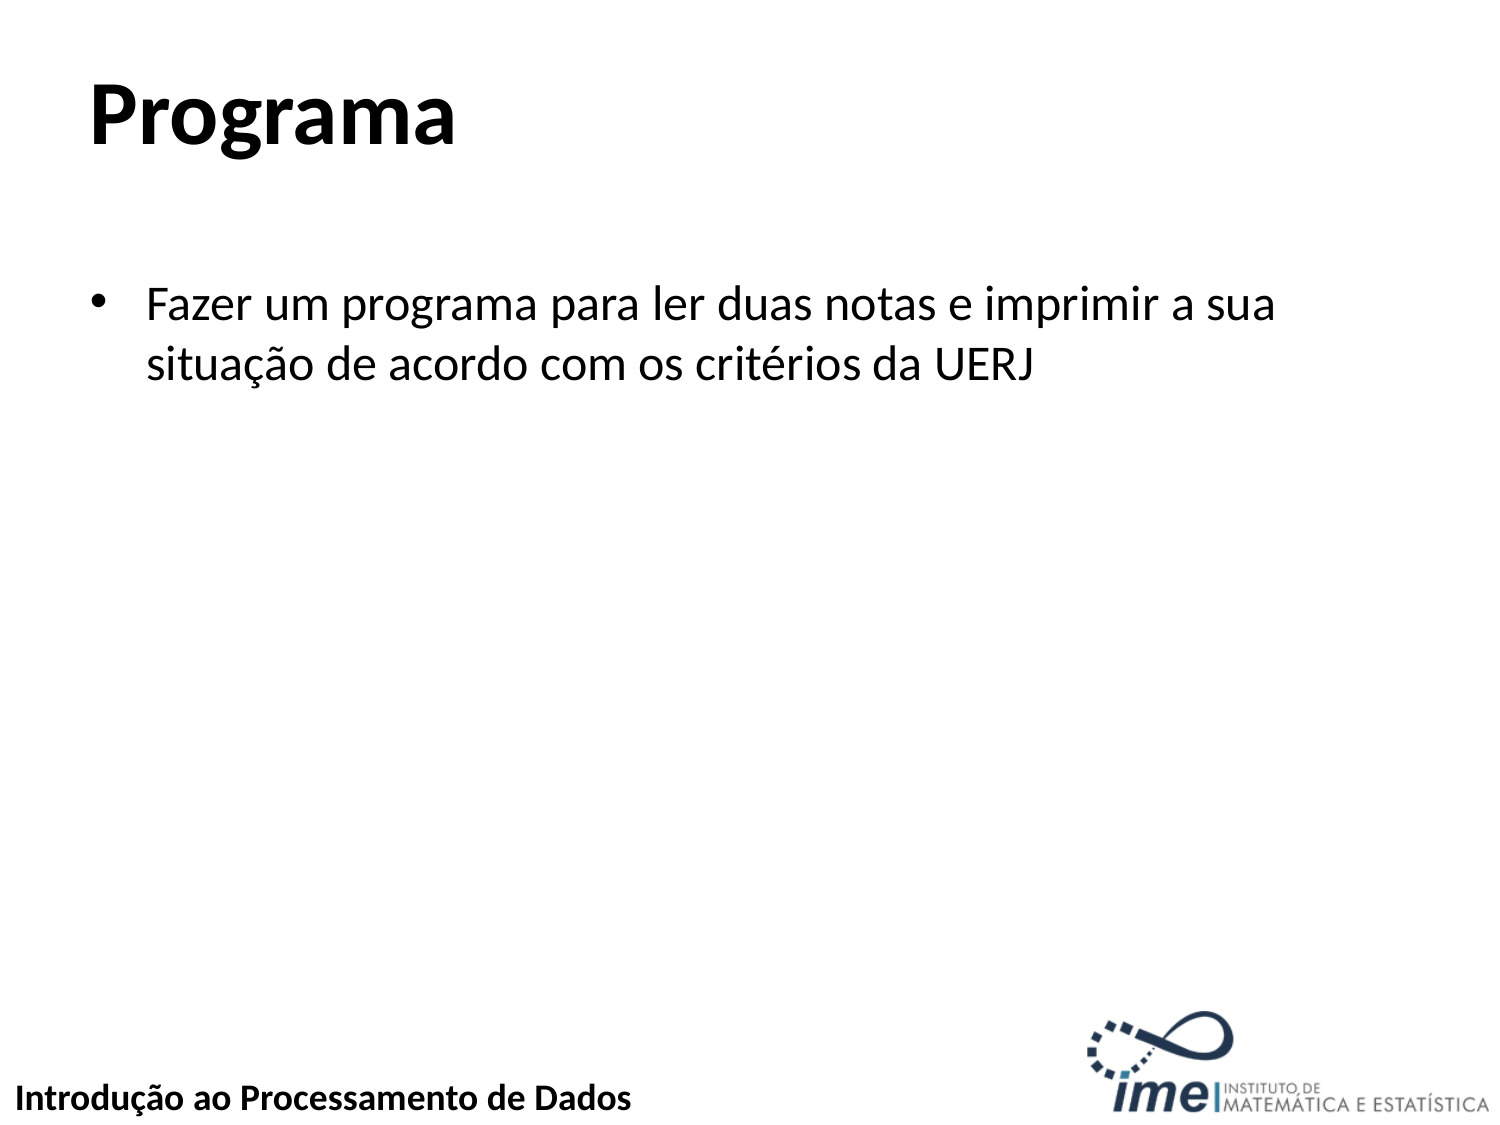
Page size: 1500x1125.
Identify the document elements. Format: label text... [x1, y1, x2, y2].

list Fazer um programa para ler duas notas e imprimir a sua situação de acordo com os critérios da UERJ [75, 262, 1425, 421]
title Programa [75, 45, 1425, 233]
picture [1086, 1011, 1495, 1115]
